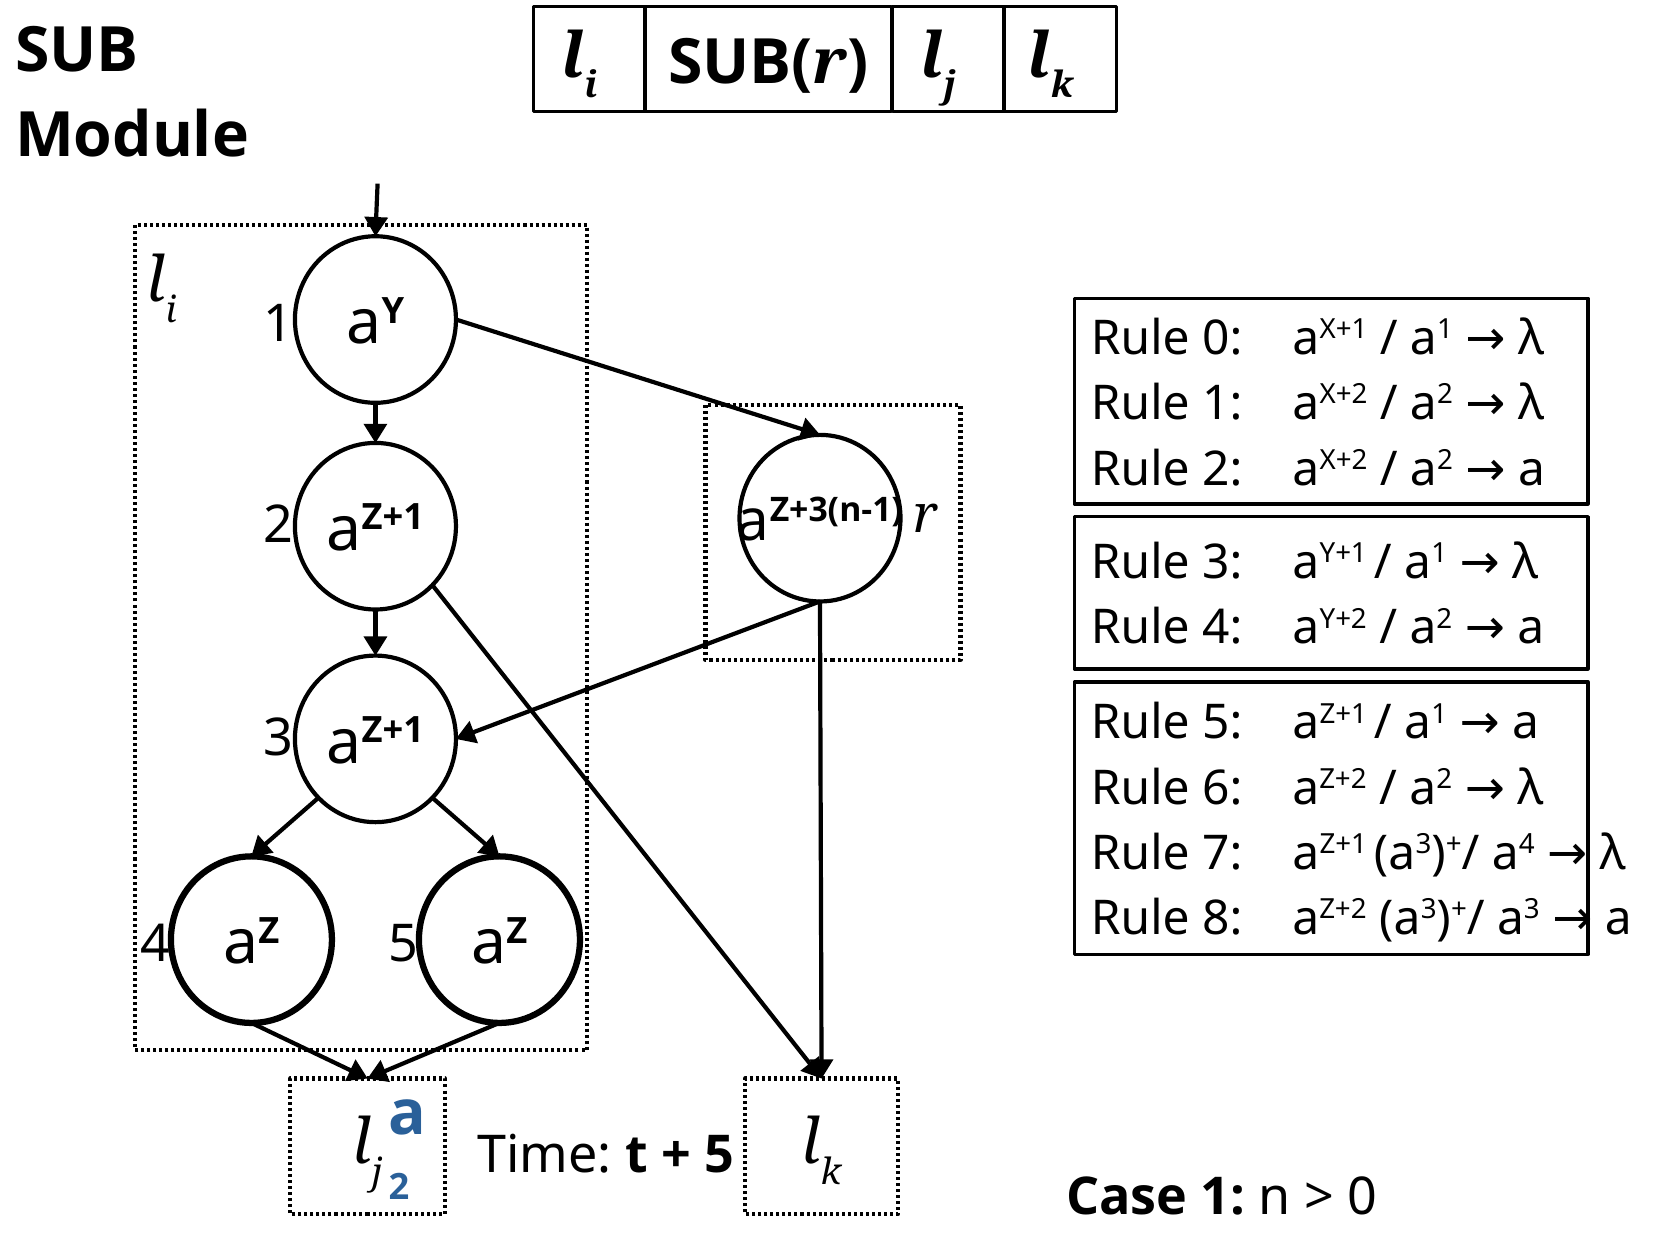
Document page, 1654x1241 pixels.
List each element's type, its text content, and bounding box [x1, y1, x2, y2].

text_box 5 [373, 898, 434, 997]
text_box aZ [429, 856, 580, 1023]
text_box li [131, 227, 196, 341]
text_box aZ [181, 856, 332, 1023]
text_box 4 [125, 898, 186, 997]
text_box Rule 3: aY+1 / a1 → λ Rule 4: aY+2 / a2 → a [1074, 516, 1589, 669]
text_box 1 [249, 278, 310, 376]
text_box li [533, 6, 645, 112]
text_box lj [290, 1078, 445, 1215]
text_box aY [305, 236, 456, 403]
text_box 2 [249, 479, 310, 577]
text_box aZ+1 [309, 442, 456, 610]
text_box r [898, 469, 946, 556]
text_box Case 1: n > 0 [1051, 1151, 1650, 1236]
text_box a2 [373, 1060, 461, 1165]
text_box SUB Module [0, 0, 346, 95]
text_box aZ+3(n-1) [739, 434, 898, 602]
text_box Rule 0: aX+1 / a1 → λ Rule 1: aX+2 / a2 → λ Rule 2: aX+2 / a2 → a [1074, 298, 1589, 504]
text_box lk [745, 1078, 899, 1215]
text_box lk [1004, 6, 1117, 112]
text_box Rule 5: aZ+1 / a1 → a Rule 6: aZ+2 / a2 → λ Rule 7: aZ+1 (a3)+/ a4 → λ Rule 8: aZ+2 (a3)+/ a3 → a [1074, 681, 1589, 955]
text_box 3 [249, 692, 310, 790]
text_box aZ+1 [308, 655, 456, 823]
text_box lj [892, 6, 1004, 112]
text_box SUB(r) [645, 6, 892, 112]
text_box Time: t + 5 [462, 1109, 721, 1193]
